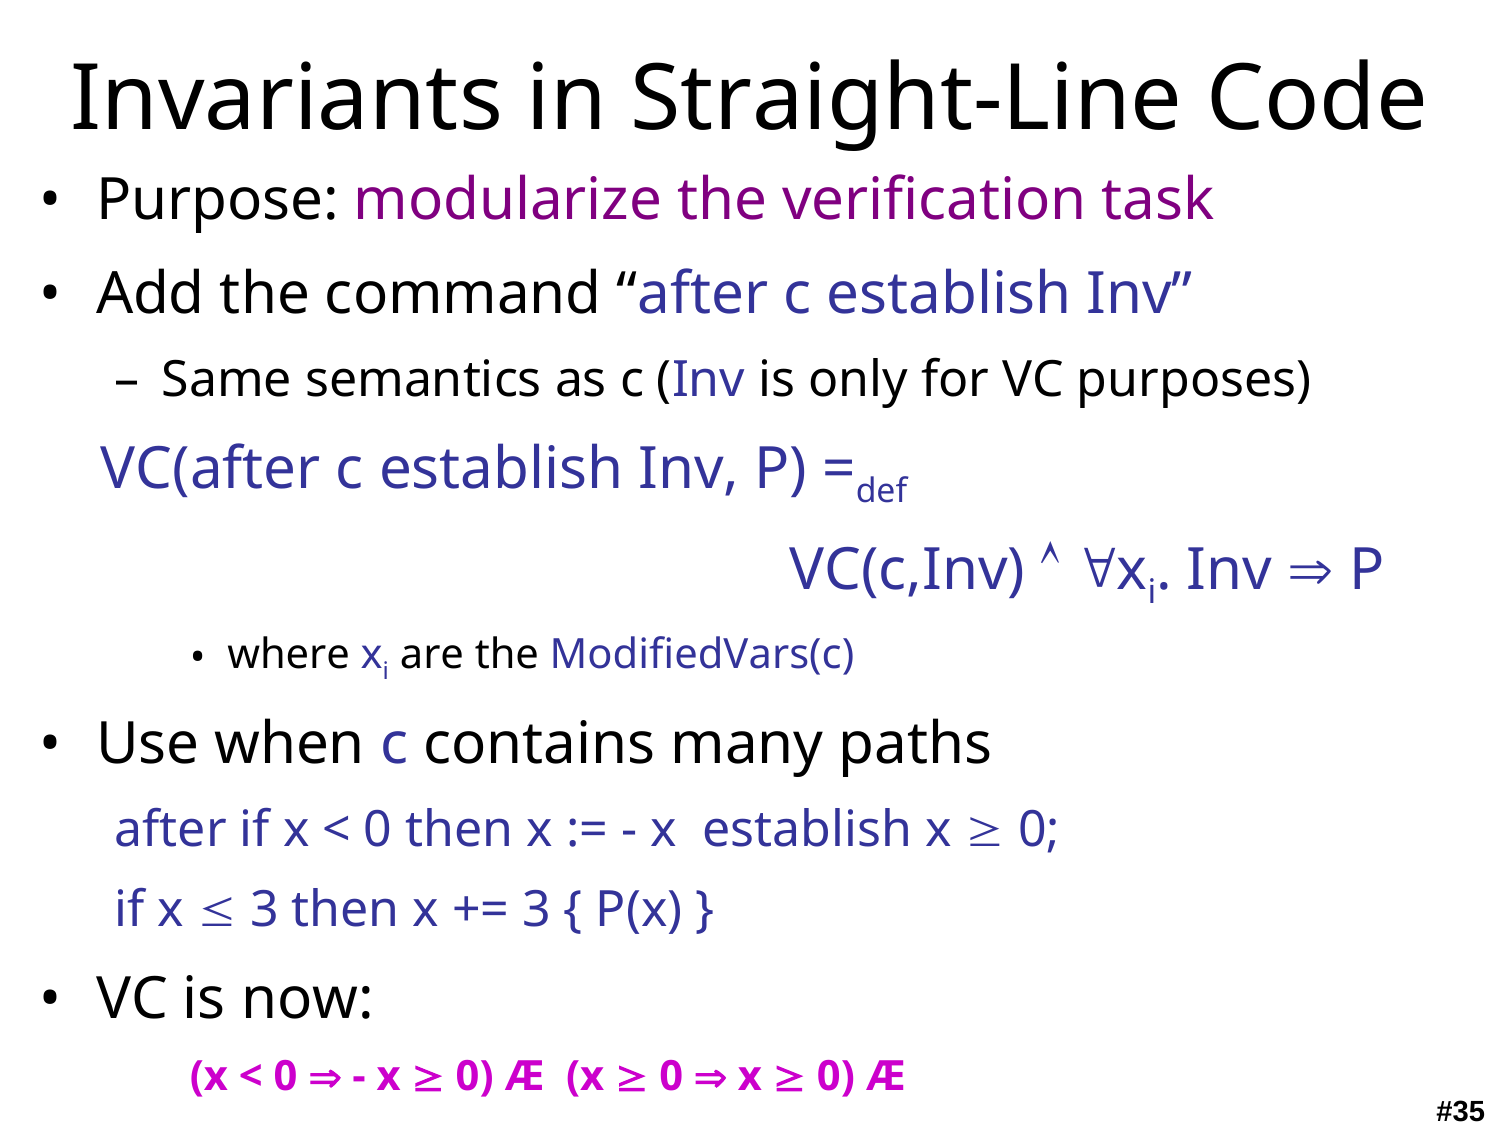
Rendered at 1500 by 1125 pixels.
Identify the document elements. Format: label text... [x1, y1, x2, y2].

list Purpose: modularize the verification task Add the command “after c establish Inv” Same semantics as c (Inv is only for VC purposes) VC(after c establish Inv, P) =def VC(c,Inv)  xi. Inv  P where xi are the ModifiedVars(c) Use when c contains many paths after if x < 0 then x := - x establish x  0; if x  3 then x += 3 { P(x) } VC is now: (x < 0  - x  0) Æ (x  0  x  0) Æ x. x  0  (x  3  P(x+3) Æ x > 3  P(x)) [24, 149, 1476, 1088]
title Invariants in Straight-Line Code [24, 0, 1476, 149]
